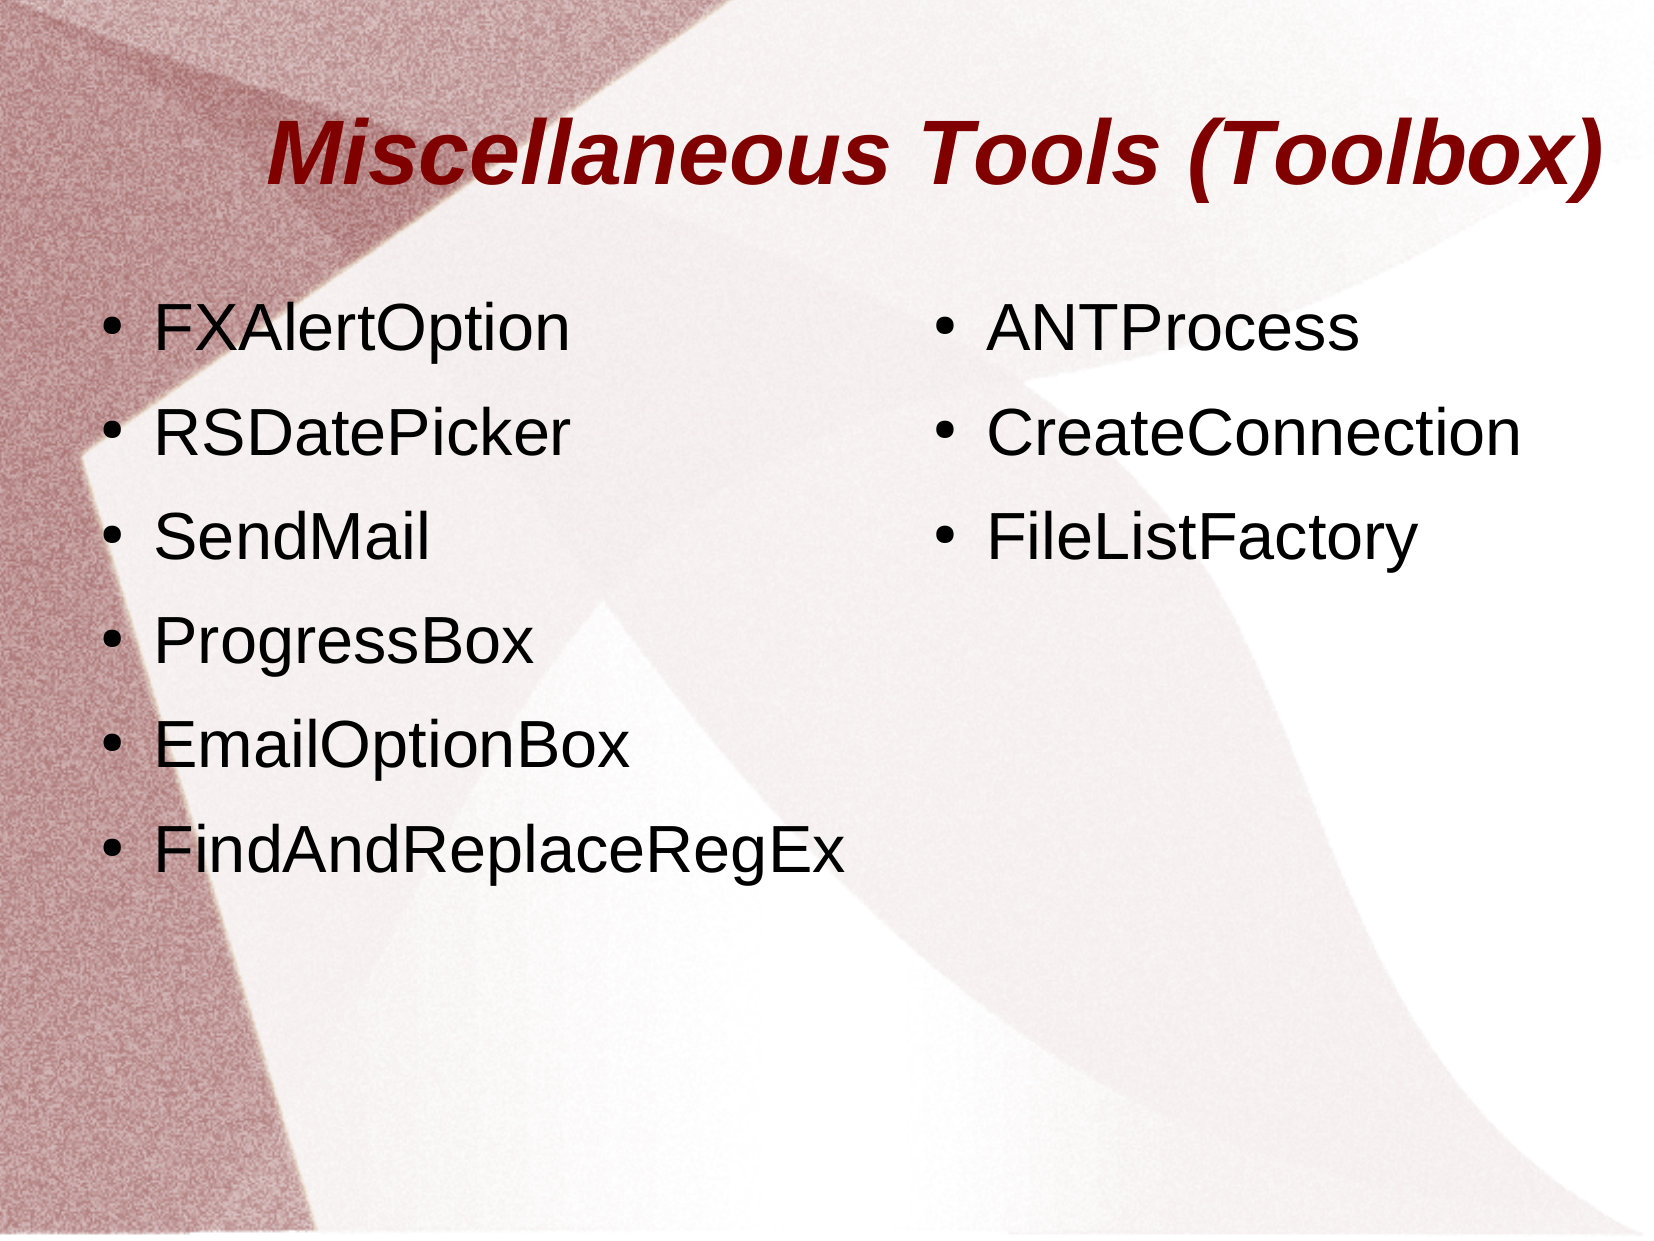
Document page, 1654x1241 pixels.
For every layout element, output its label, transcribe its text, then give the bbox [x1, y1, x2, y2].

picture [0, 0, 1654, 1241]
list FXAlertOption RSDatePicker SendMail ProgressBox EmailOptionBox FindAndReplaceRegEx [82, 290, 886, 1109]
title Miscellaneous Tools (Toolbox) [265, 49, 1607, 257]
list ANTProcess CreateConnection FileListFactory [915, 290, 1572, 1109]
